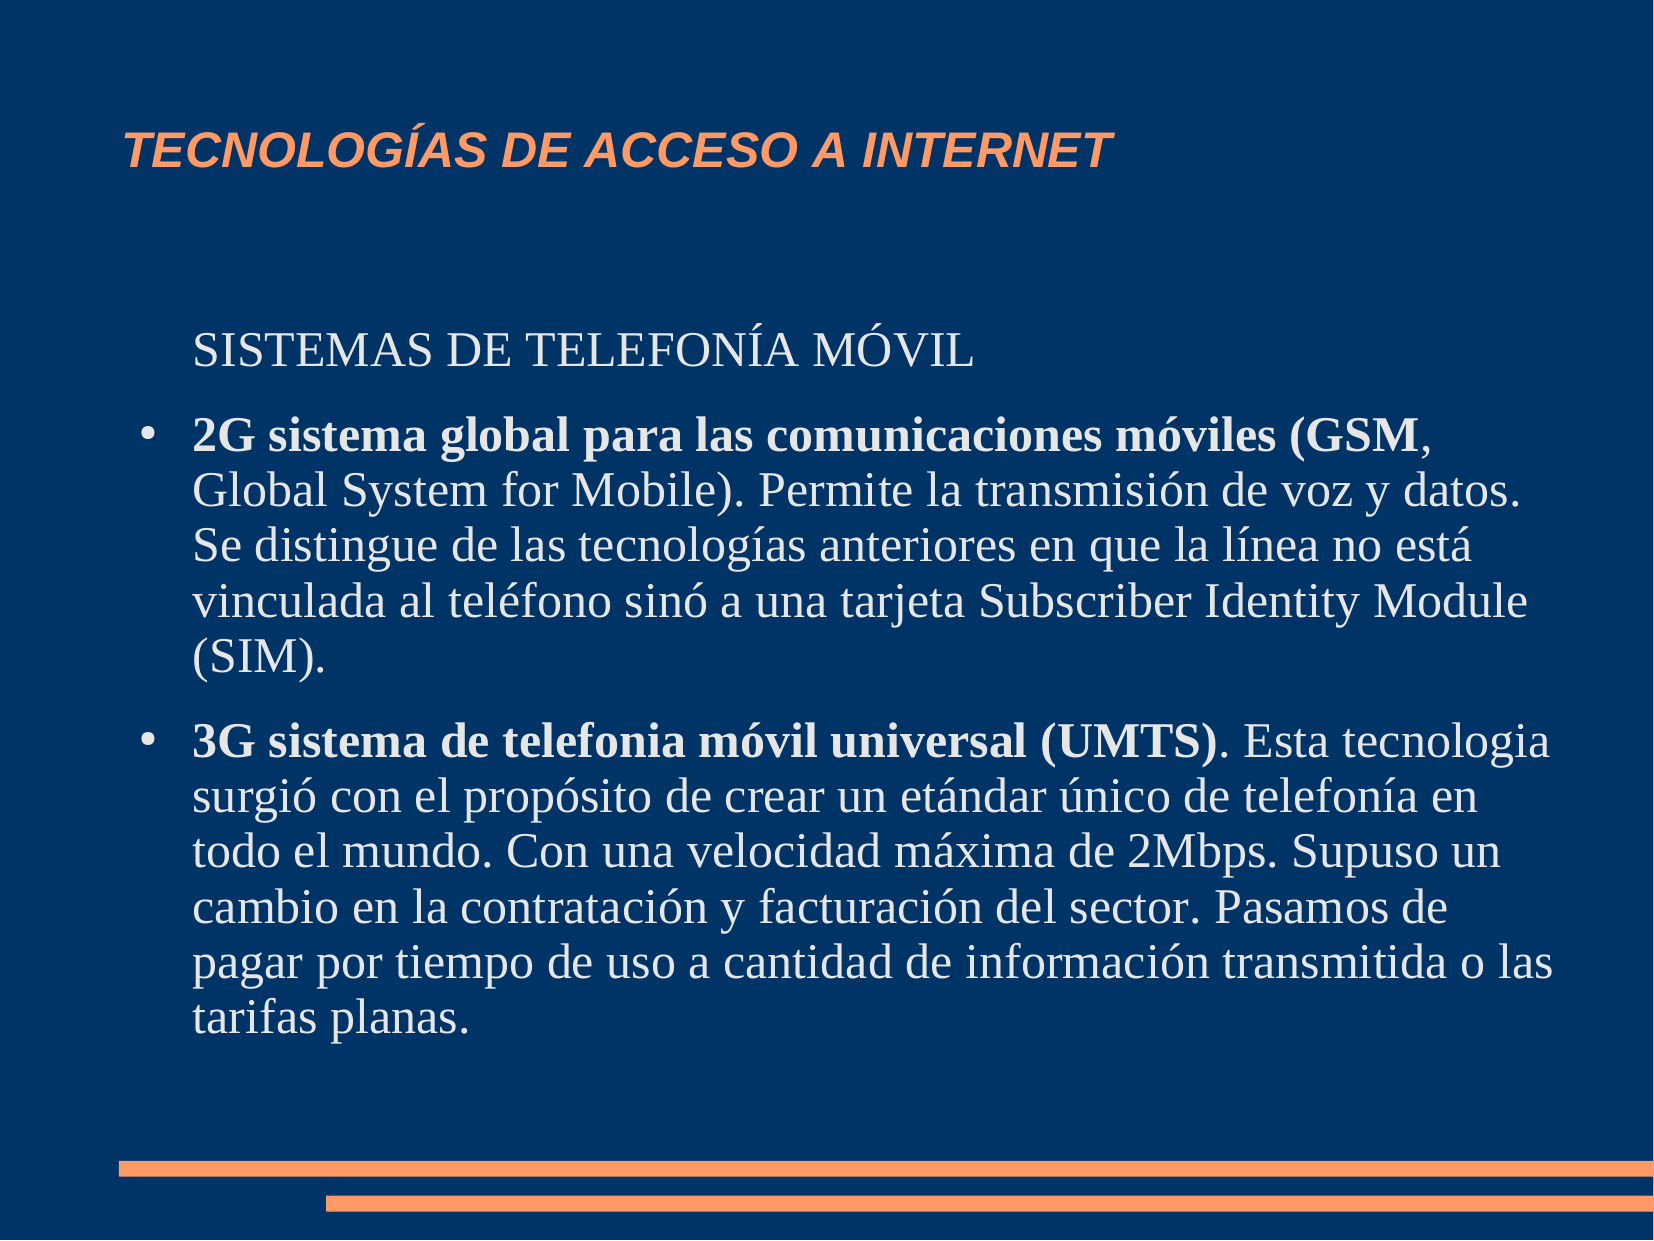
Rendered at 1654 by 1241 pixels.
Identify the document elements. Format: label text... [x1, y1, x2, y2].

list SISTEMAS DE TELEFONÍA MÓVIL 2G sistema global para las comunicaciones móviles (GSM, Global System for Mobile). Permite la transmisión de voz y datos. Se distingue de las tecnologías anteriores en que la línea no está vinculada al teléfono sinó a una tarjeta Subscriber Identity Module (SIM). 3G sistema de telefonia móvil universal (UMTS). Esta tecnologia surgió con el propósito de crear un etándar único de telefonía en todo el mundo. Con una velocidad máxima de 2Mbps. Supuso un cambio en la contratación y facturación del sector. Pasamos de pagar por tiempo de uso a cantidad de información transmitida o las tarifas planas. [121, 322, 1561, 1132]
title TECNOLOGÍAS DE ACCESO A INTERNET [121, 46, 1534, 254]
